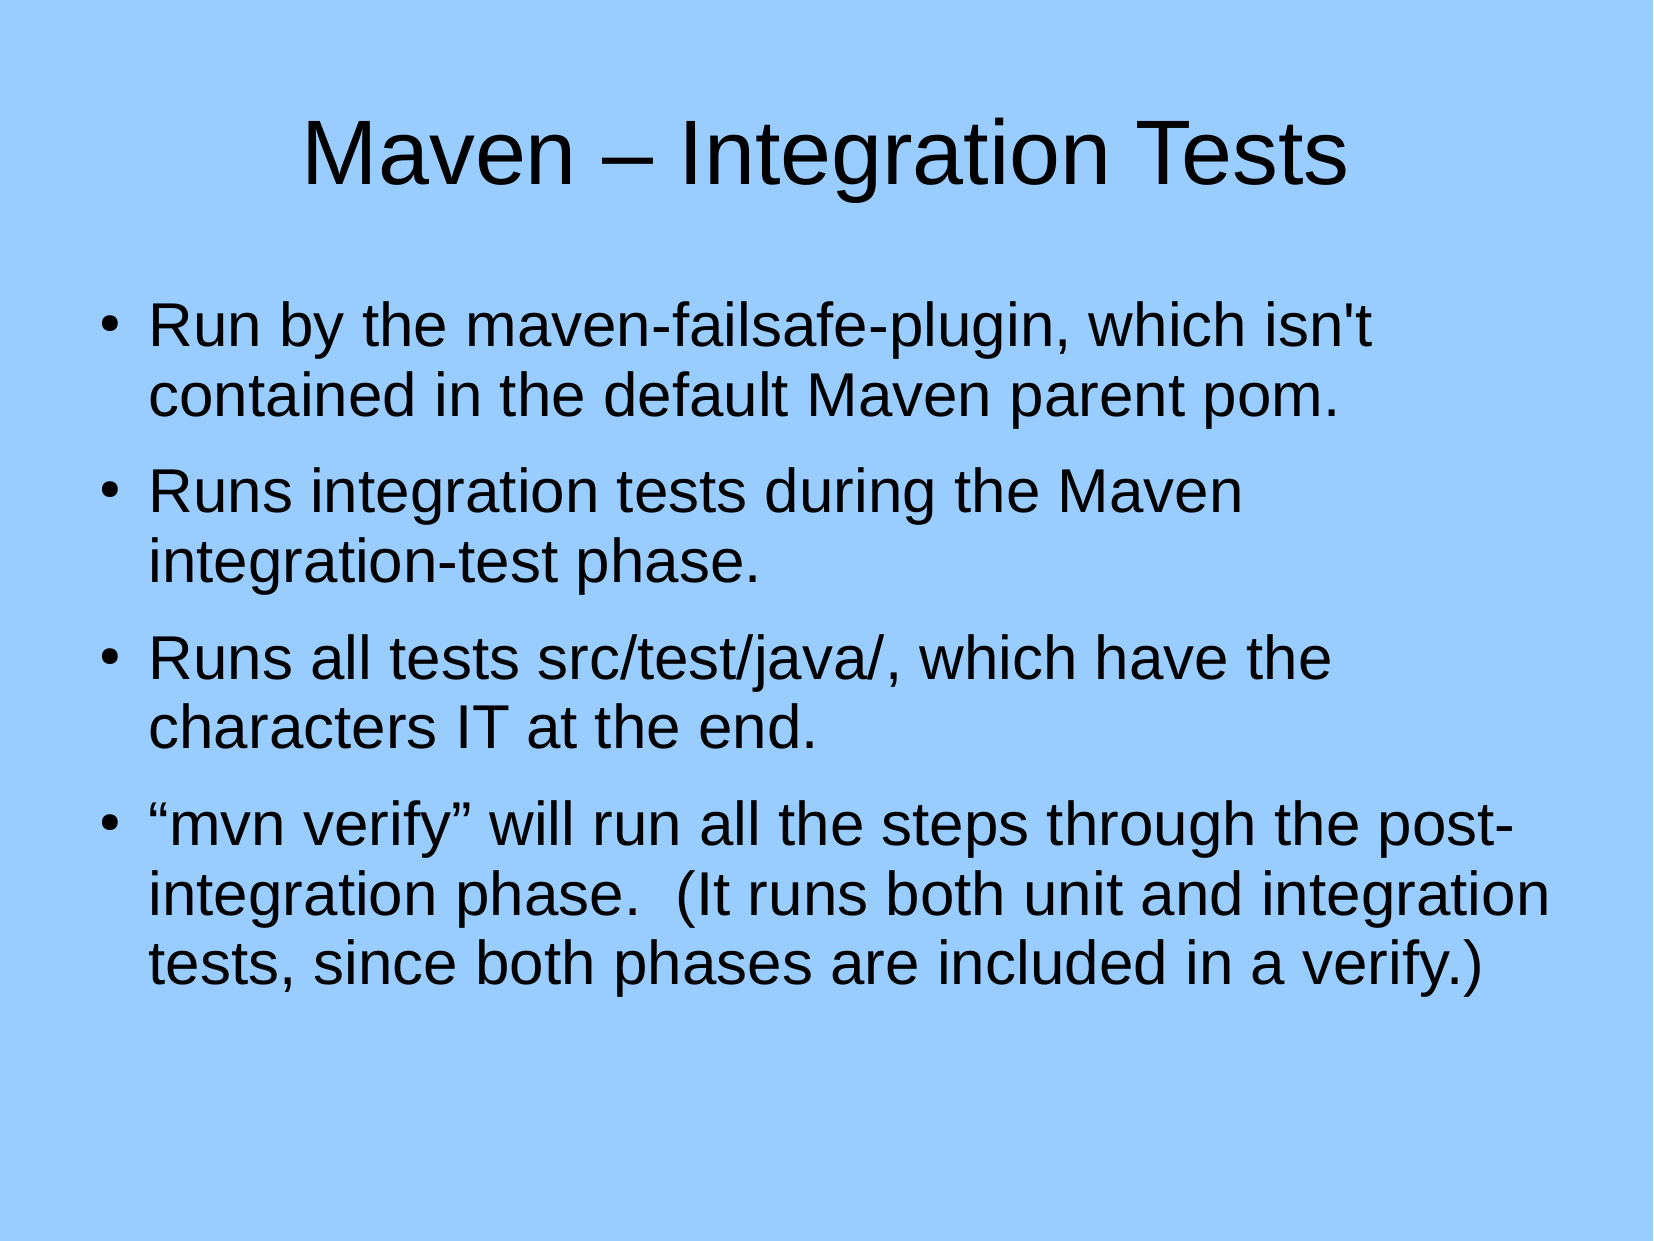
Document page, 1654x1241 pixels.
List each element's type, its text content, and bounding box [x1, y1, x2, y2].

title Maven – Integration Tests [82, 49, 1571, 257]
list Run by the maven-failsafe-plugin, which isn't contained in the default Maven parent pom. Runs integration tests during the Maven integration-test phase. Runs all tests src/test/java/, which have the characters IT at the end. “mvn verify” will run all the steps through the post-integration phase. (It runs both unit and integration tests, since both phases are included in a verify.) [82, 290, 1571, 1010]
